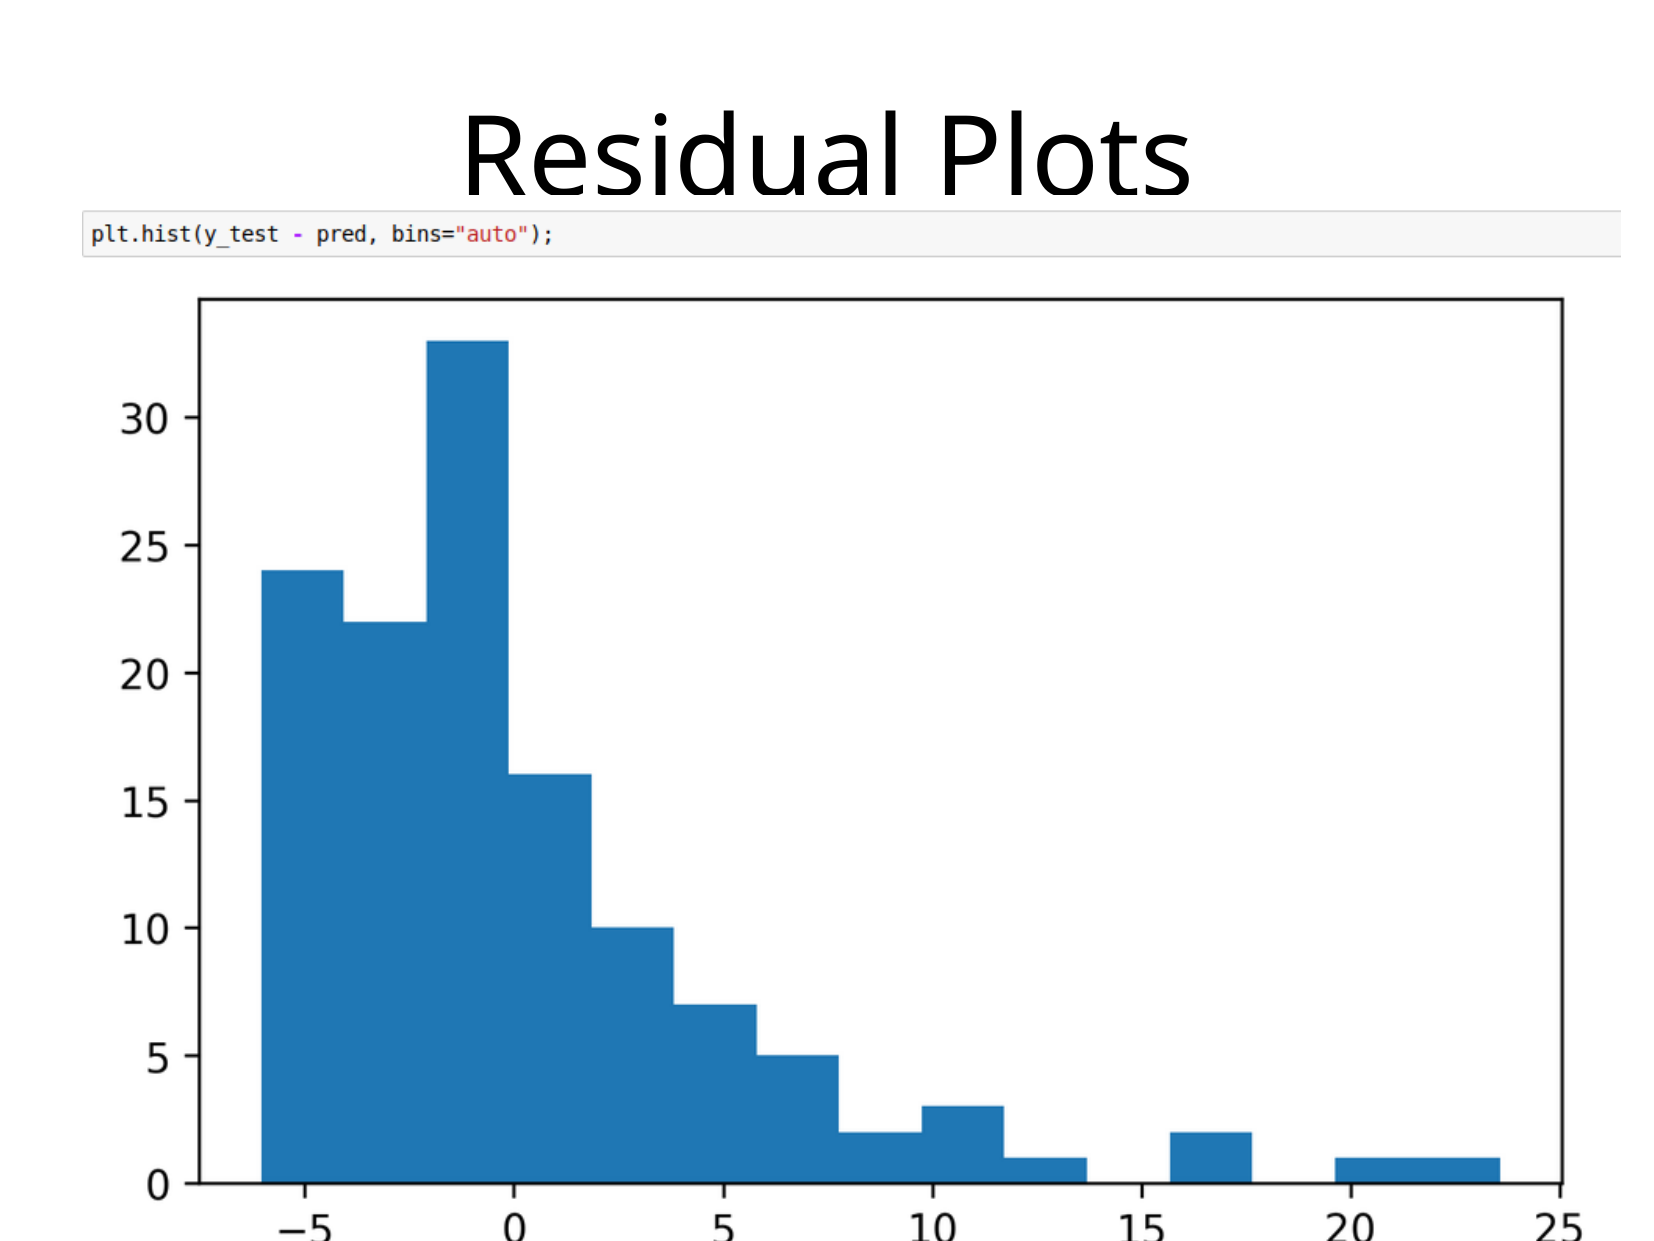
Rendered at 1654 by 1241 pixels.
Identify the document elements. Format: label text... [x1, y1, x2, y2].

picture [82, 195, 1621, 1241]
title Residual Plots [82, 49, 1571, 195]
